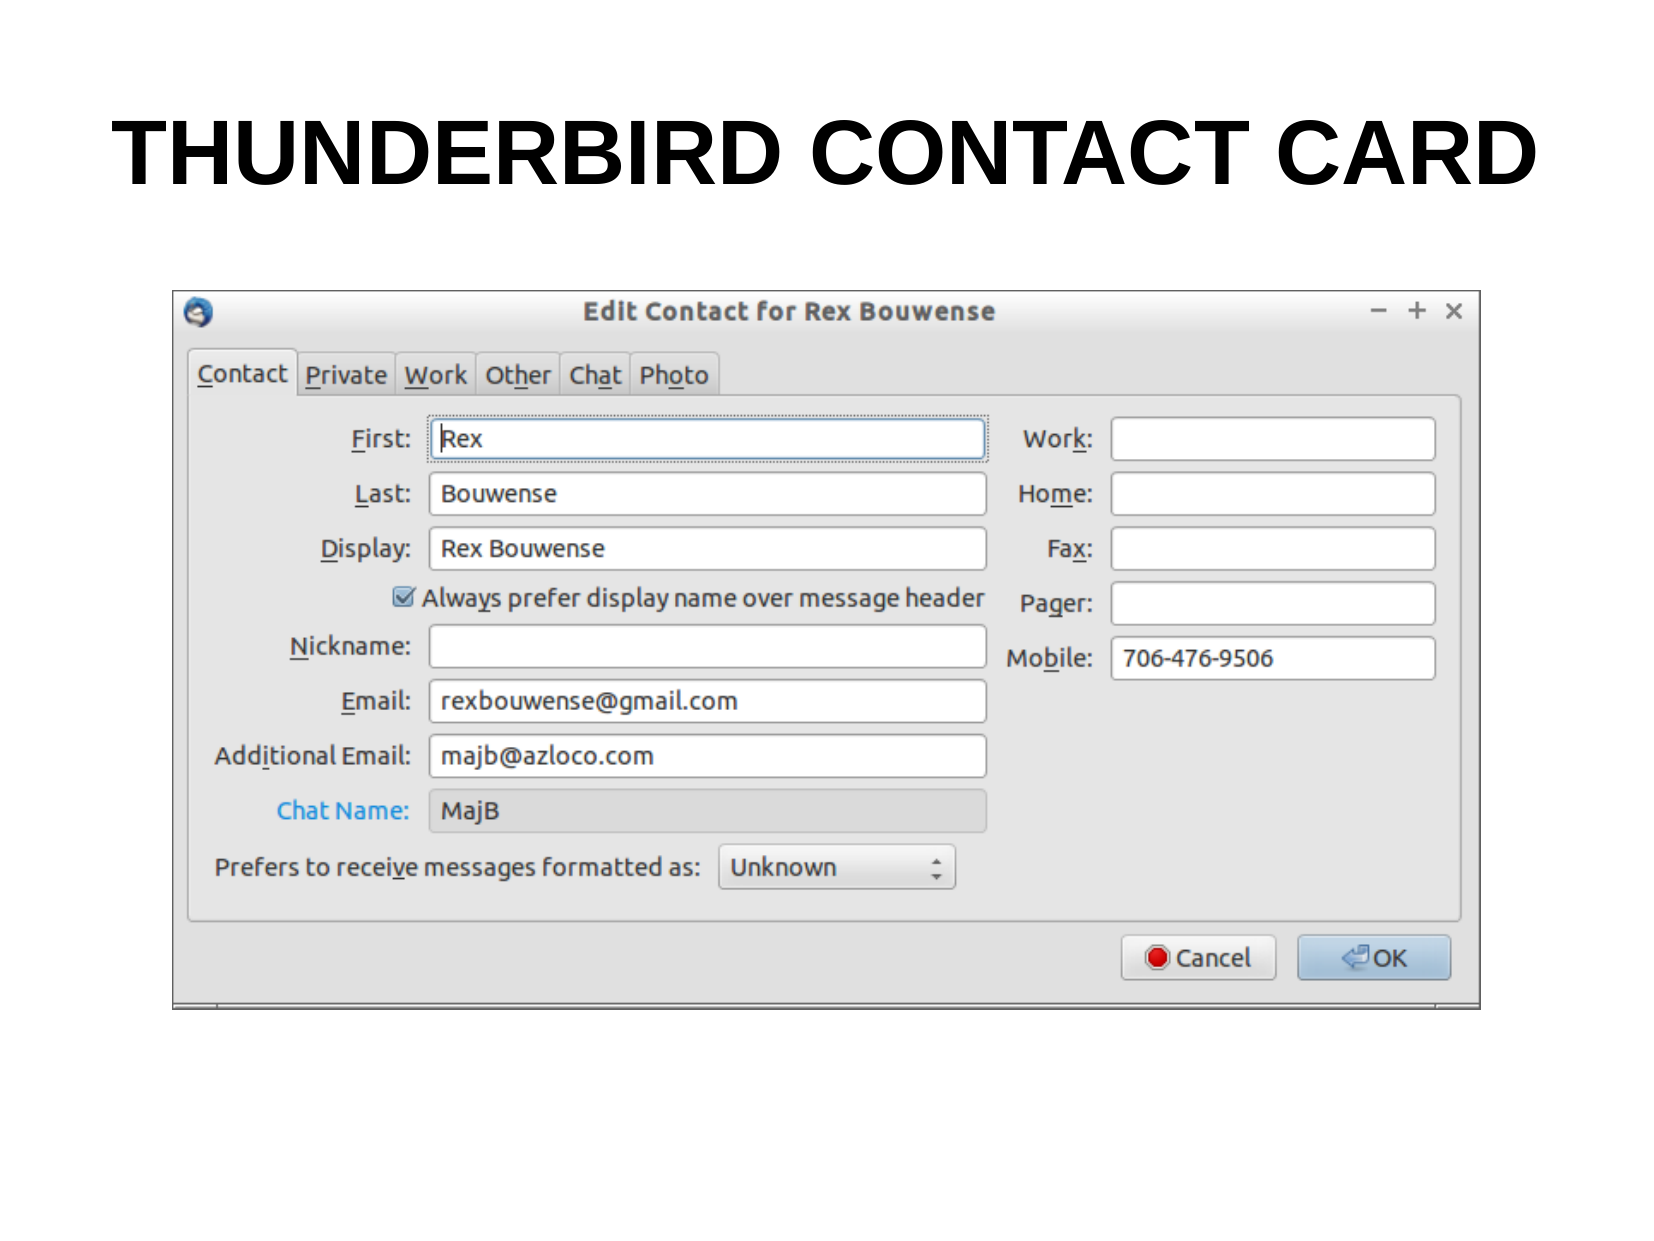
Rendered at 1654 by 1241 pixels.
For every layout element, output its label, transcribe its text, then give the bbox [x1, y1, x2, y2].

picture [172, 290, 1481, 1010]
title THUNDERBIRD CONTACT CARD [82, 49, 1571, 257]
